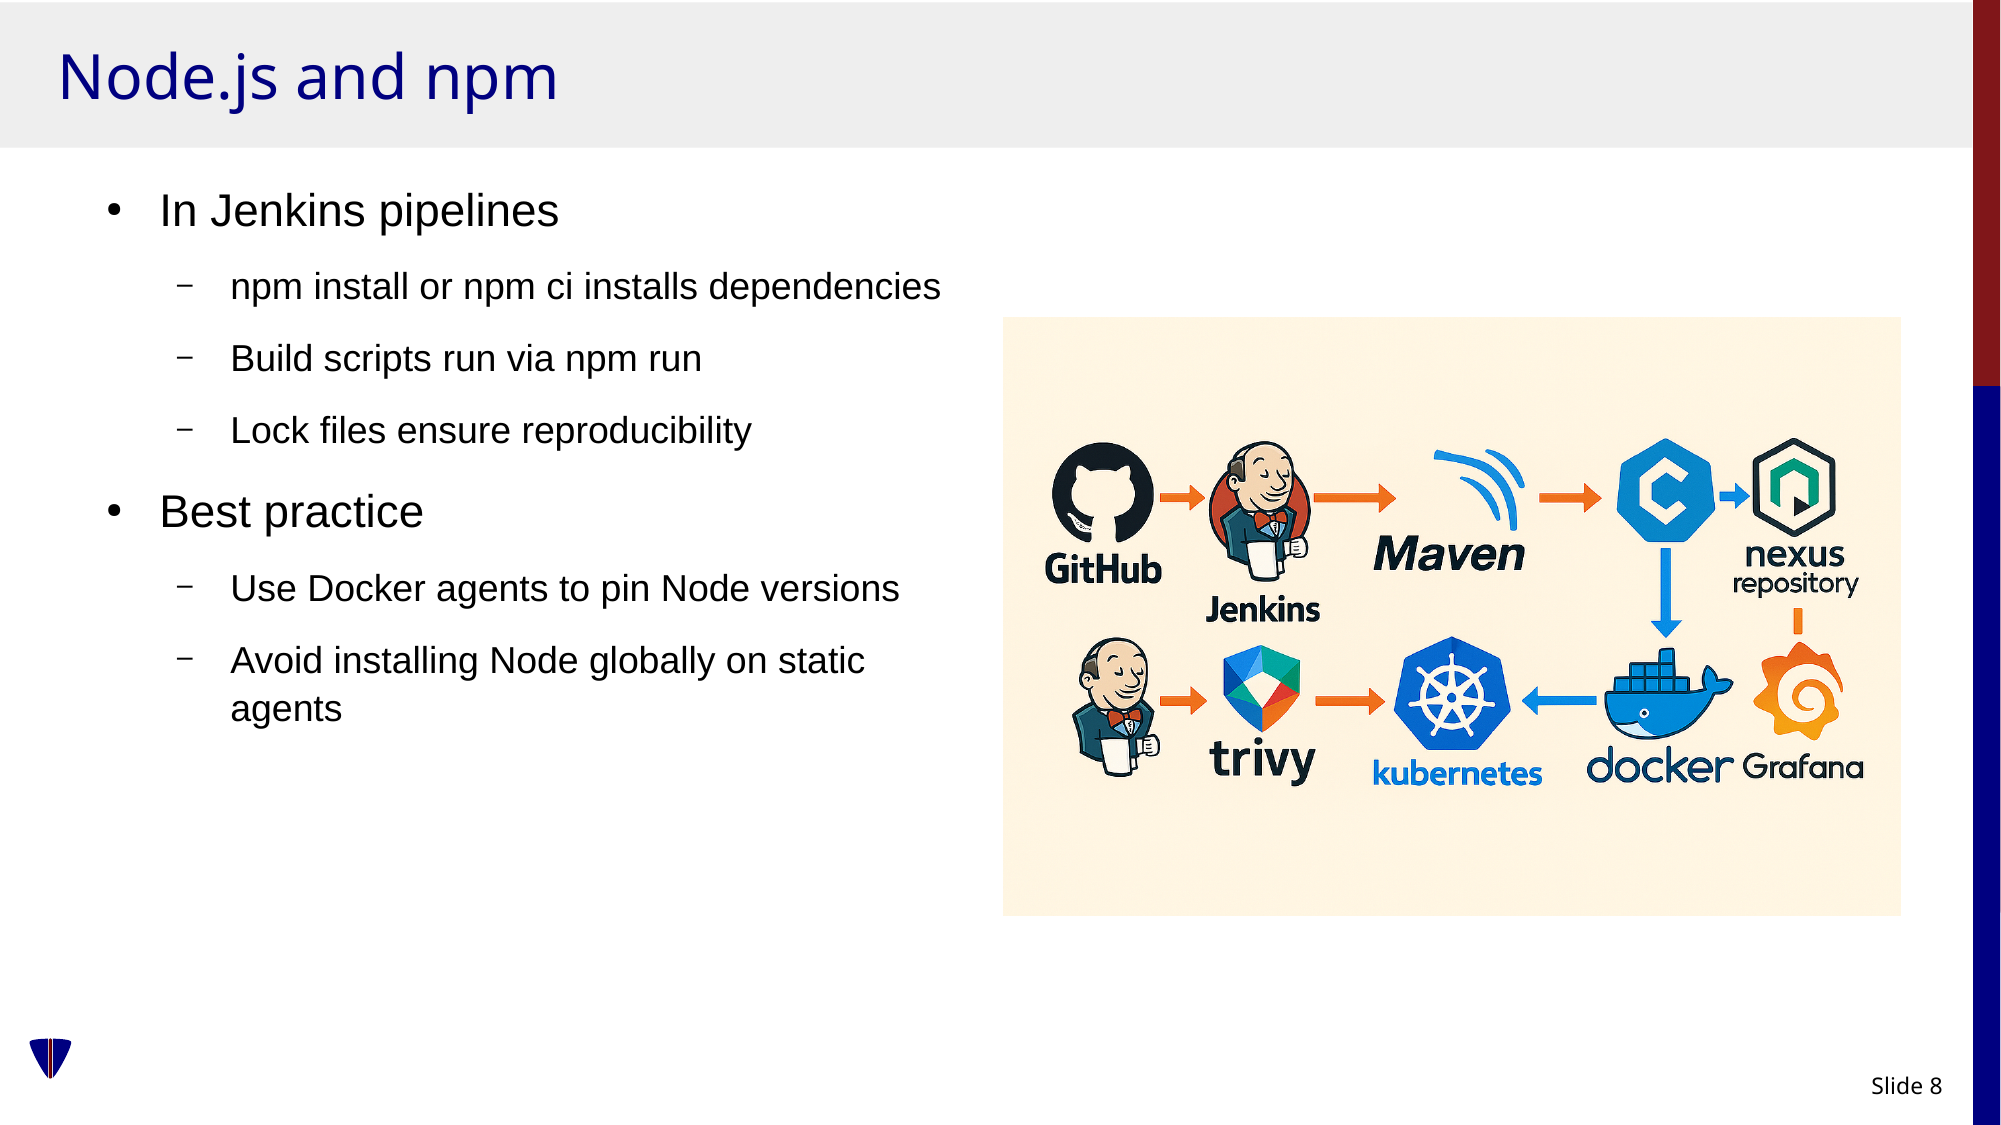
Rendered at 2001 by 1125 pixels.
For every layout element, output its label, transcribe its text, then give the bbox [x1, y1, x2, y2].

title Node.js and npm [0, 2, 1973, 148]
list In Jenkins pipelines npm install or npm ci installs dependencies Build scripts run via npm run Lock files ensure reproducibility Best practice Use Docker agents to pin Node versions Avoid installing Node globally on static agents [88, 177, 975, 1034]
picture [1003, 317, 1901, 916]
